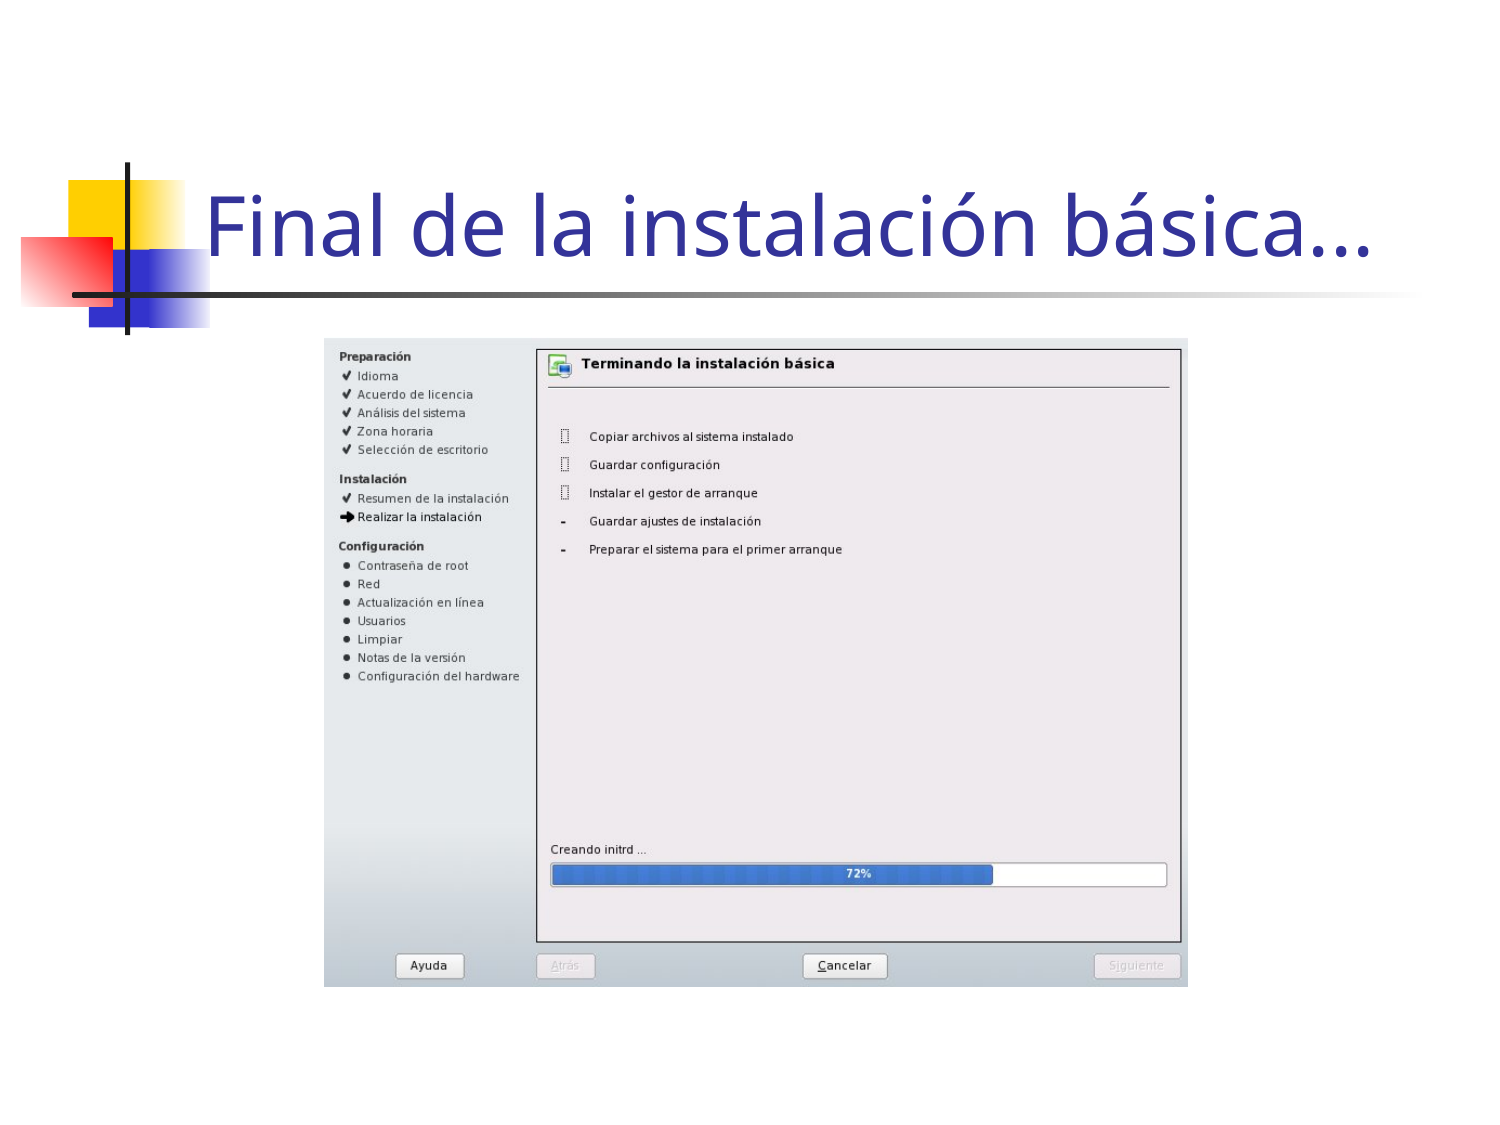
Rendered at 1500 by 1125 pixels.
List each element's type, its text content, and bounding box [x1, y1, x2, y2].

picture [324, 337, 1188, 987]
title Final de la instalación básica... [188, 101, 1468, 289]
